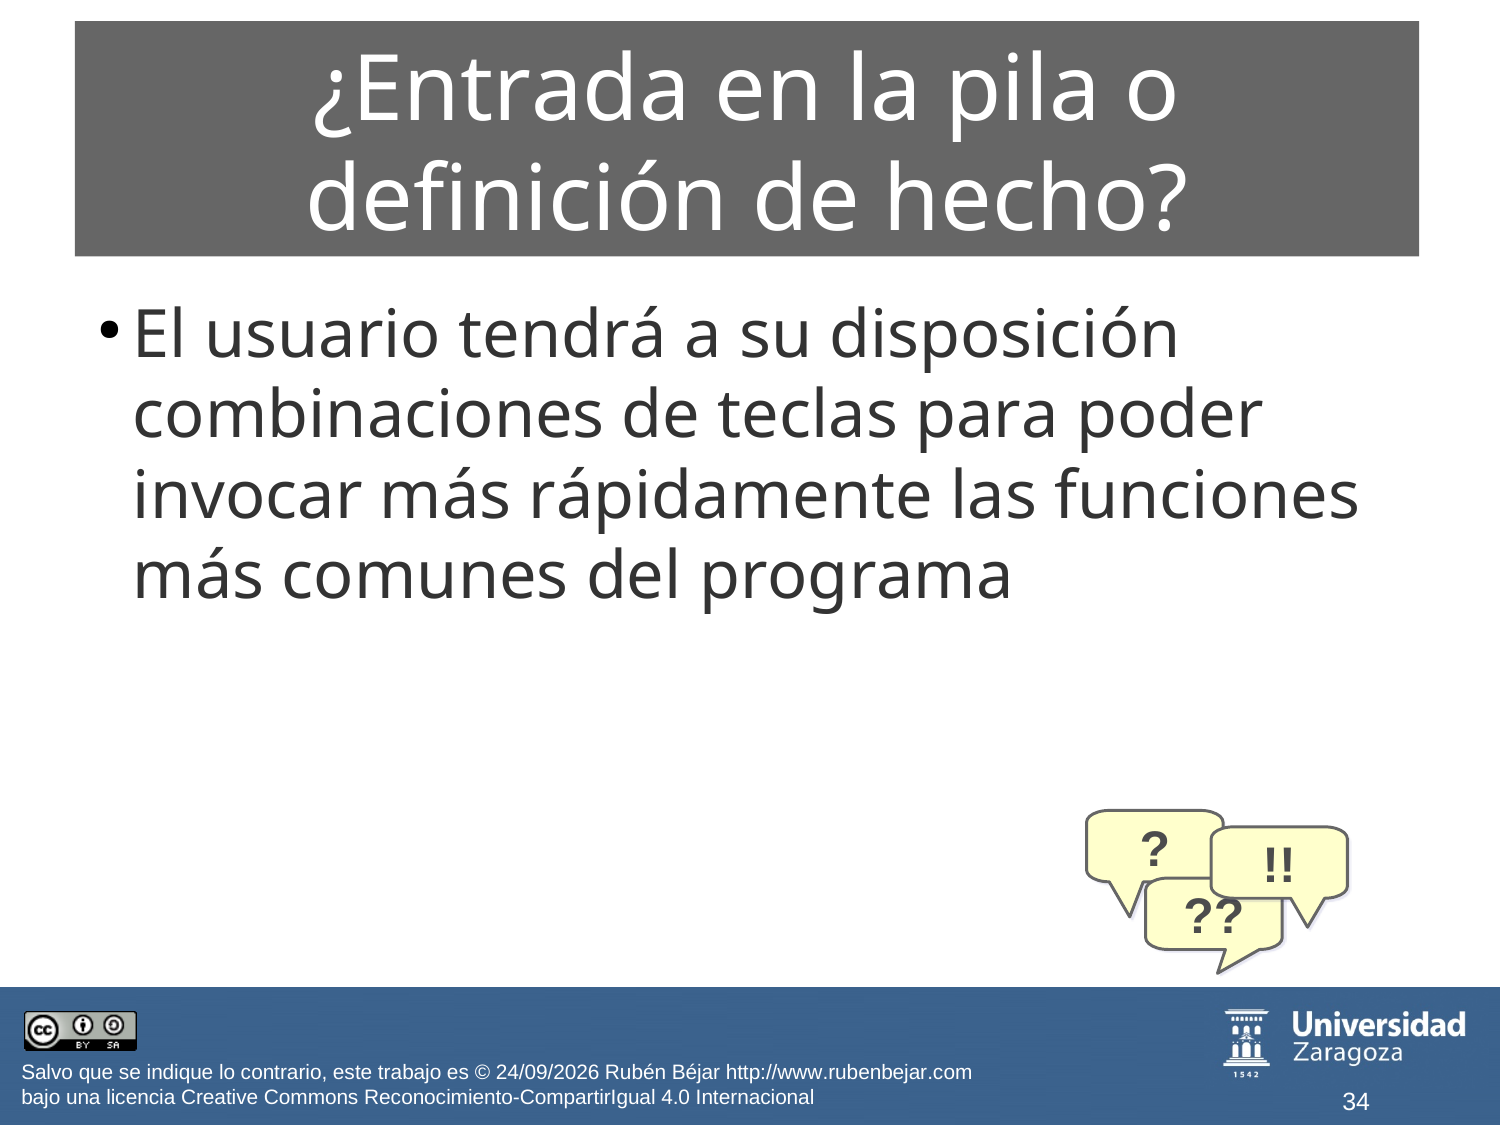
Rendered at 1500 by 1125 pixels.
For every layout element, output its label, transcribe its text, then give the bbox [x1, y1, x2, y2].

text_box !! [1211, 826, 1348, 928]
text_box ? [1086, 810, 1224, 917]
picture [0, 987, 1500, 1125]
text_box ?? [1145, 878, 1283, 974]
list El usuario tendrá a su disposición combinaciones de teclas para poder invocar más rápidamente las funciones más comunes del programa [82, 283, 1418, 957]
title ¿Entrada en la pila o definición de hecho? [74, 21, 1420, 257]
